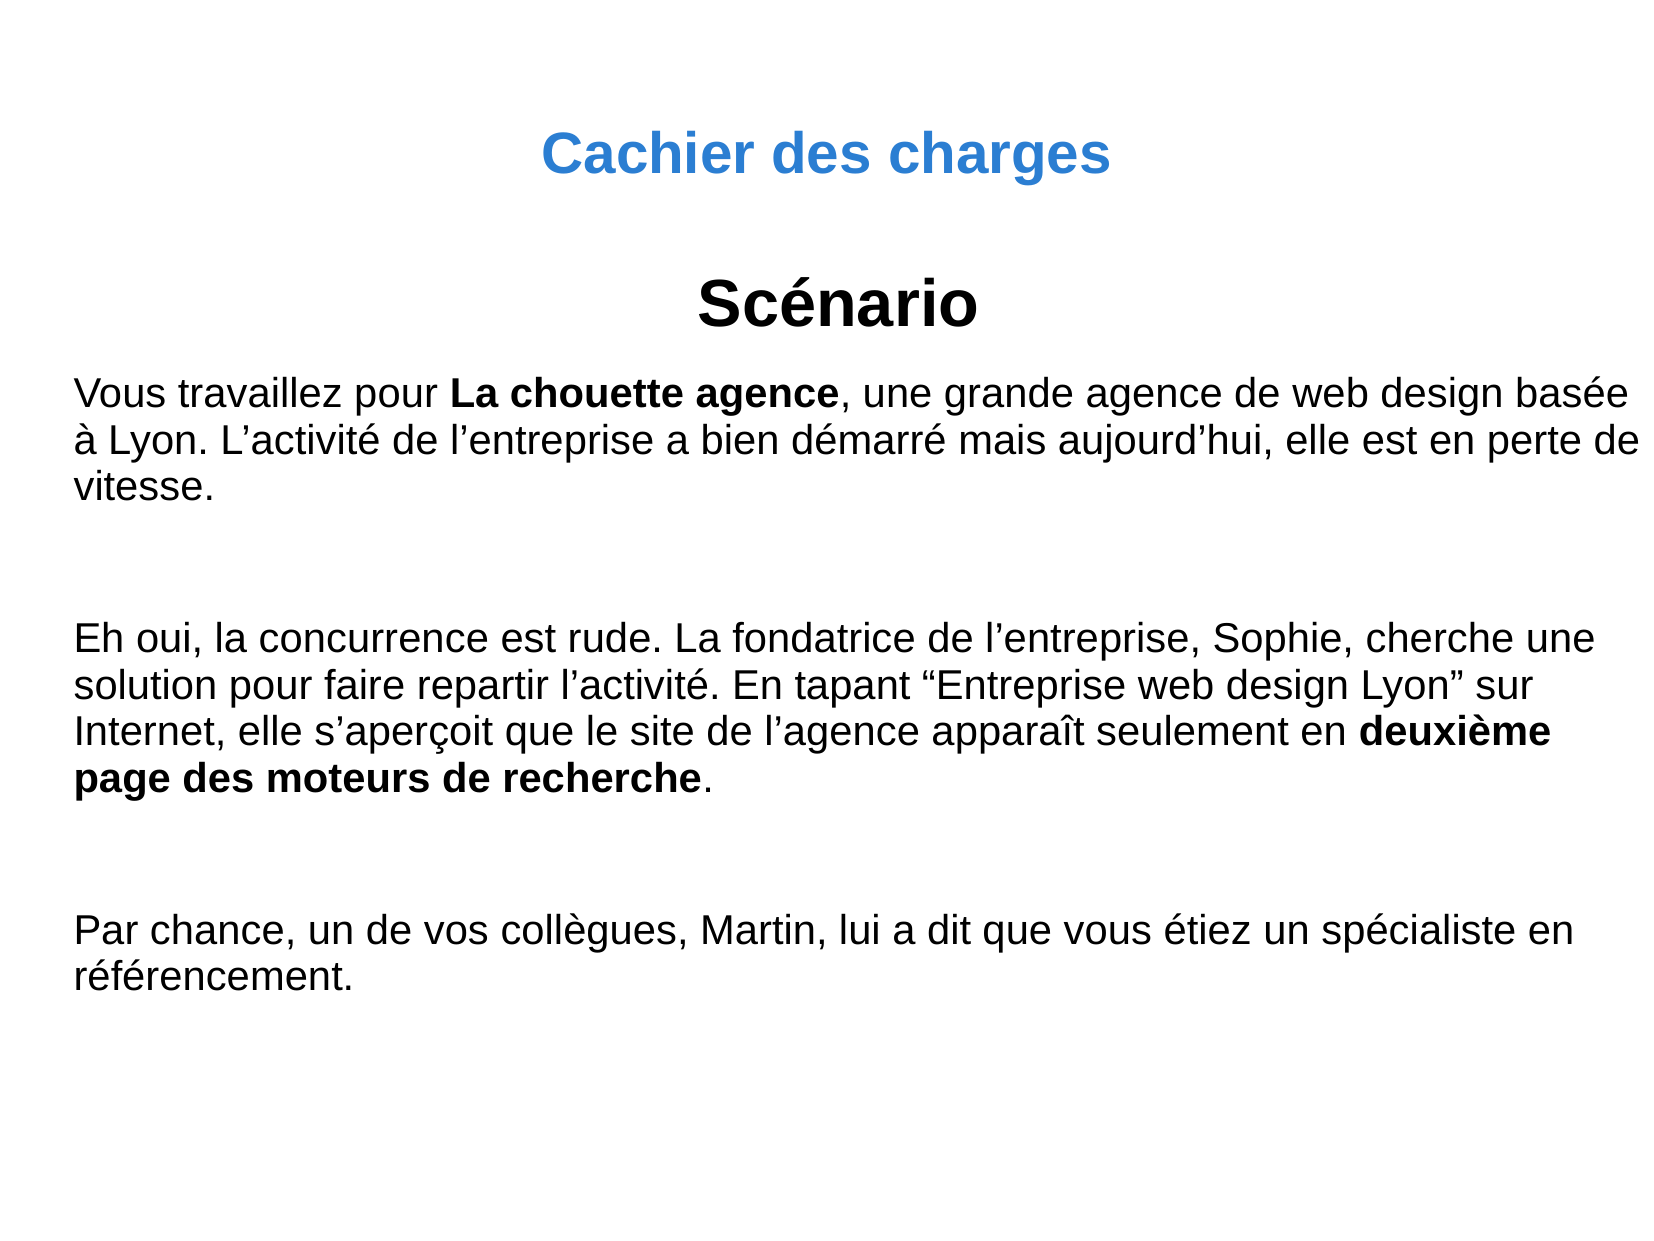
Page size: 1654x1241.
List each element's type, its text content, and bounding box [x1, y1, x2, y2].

title Cachier des charges [82, 49, 1571, 257]
list [53, 467, 1595, 1063]
list Scénario Vous travaillez pour La chouette agence, une grande agence de web design basée à Lyon. L’activité de l’entreprise a bien démarré mais aujourd’hui, elle est en perte de vitesse. Eh oui, la concurrence est rude. La fondatrice de l’entreprise, Sophie, cherche une solution pour faire repartir l’activité. En tapant “Entreprise web design Lyon” sur Internet, elle s’aperçoit que le site de l’agence apparaît seulement en deuxième page des moteurs de recherche. Par chance, un de vos collègues, Martin, lui a dit que vous étiez un spécialiste en référencement. [0, 265, 1654, 1152]
